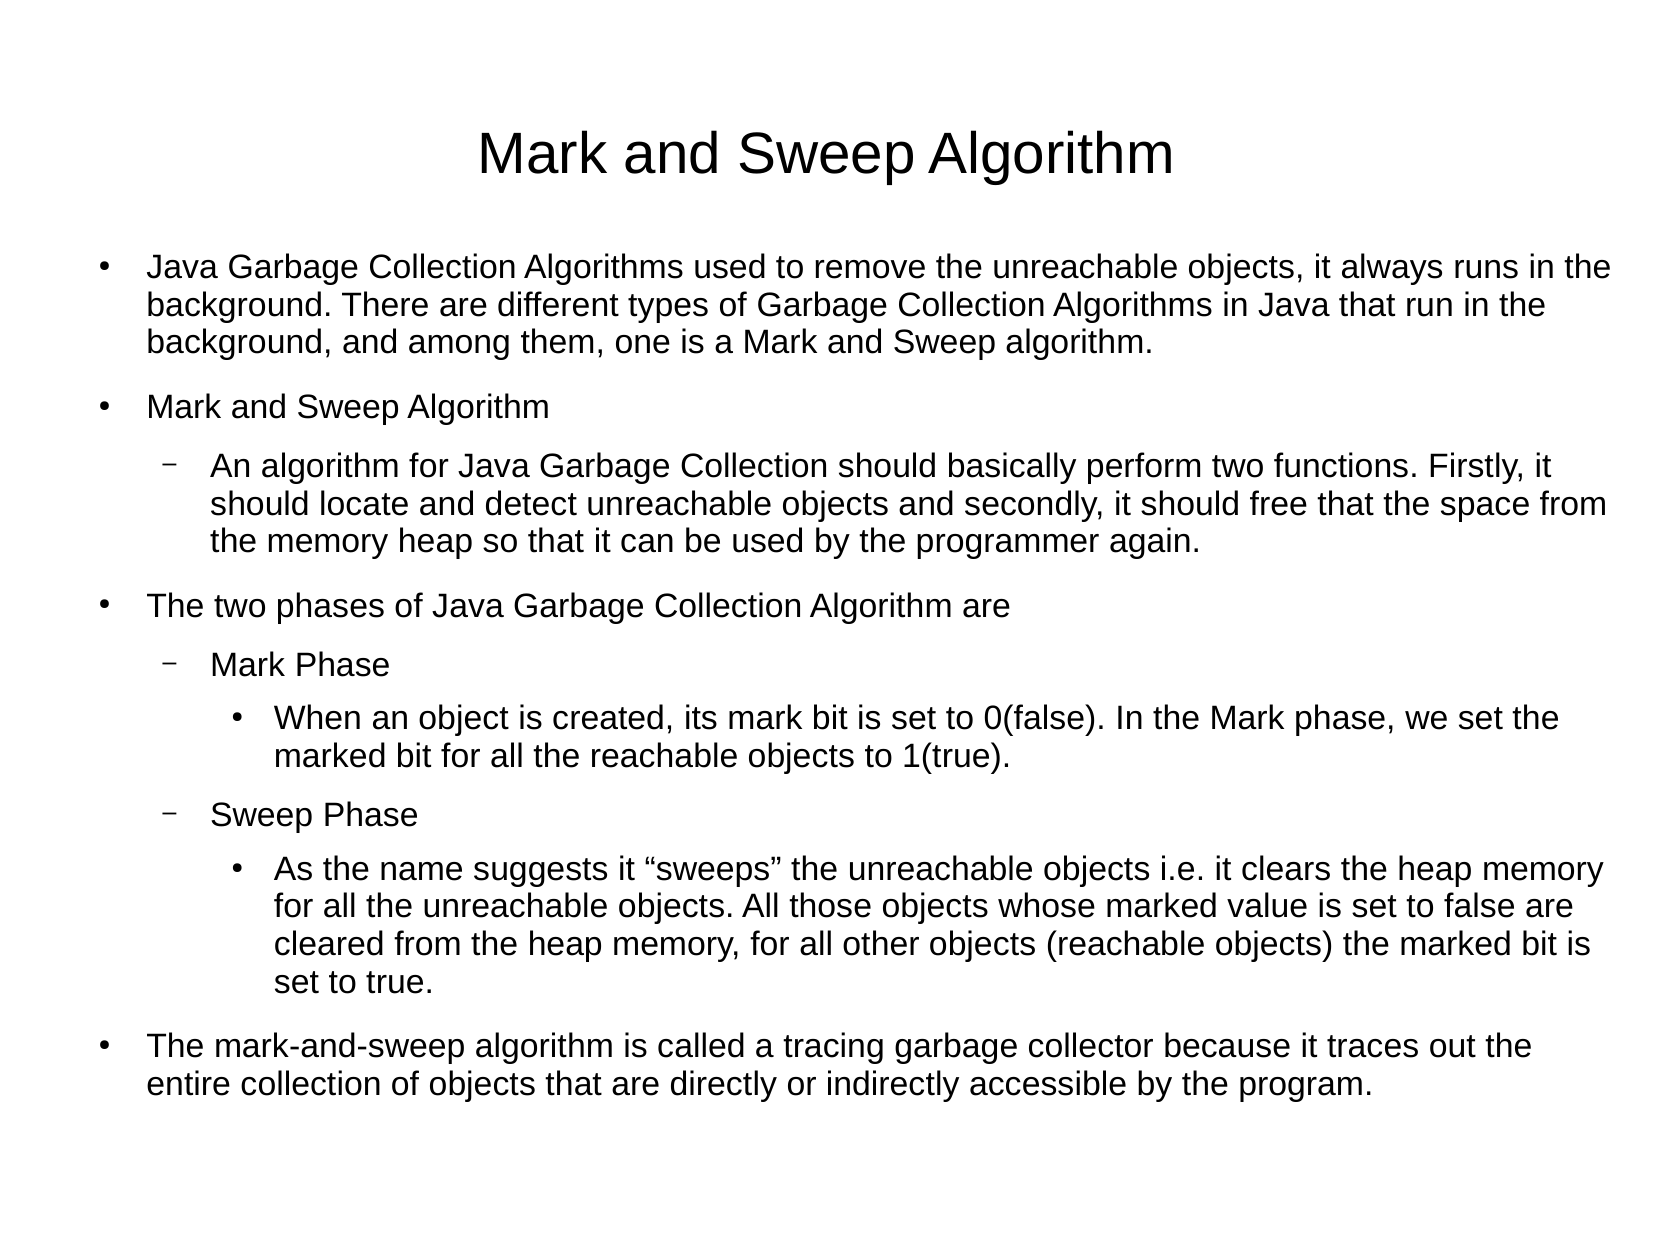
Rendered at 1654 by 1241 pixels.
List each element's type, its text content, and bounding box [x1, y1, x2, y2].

title Mark and Sweep Algorithm [82, 49, 1571, 248]
list Java Garbage Collection Algorithms used to remove the unreachable objects, it always runs in the background. There are different types of Garbage Collection Algorithms in Java that run in the background, and among them, one is a Mark and Sweep algorithm. Mark and Sweep Algorithm An algorithm for Java Garbage Collection should basically perform two functions. Firstly, it should locate and detect unreachable objects and secondly, it should free that the space from the memory heap so that it can be used by the programmer again. The two phases of Java Garbage Collection Algorithm are Mark Phase When an object is created, its mark bit is set to 0(false). In the Mark phase, we set the marked bit for all the reachable objects to 1(true). Sweep Phase As the name suggests it “sweeps” the unreachable objects i.e. it clears the heap memory for all the unreachable objects. All those objects whose marked value is set to false are cleared from the heap memory, for all other objects (reachable objects) the marked bit is set to true. The mark-and-sweep algorithm is called a tracing garbage collector because it traces out the entire collection of objects that are directly or indirectly accessible by the program. [82, 248, 1619, 1104]
